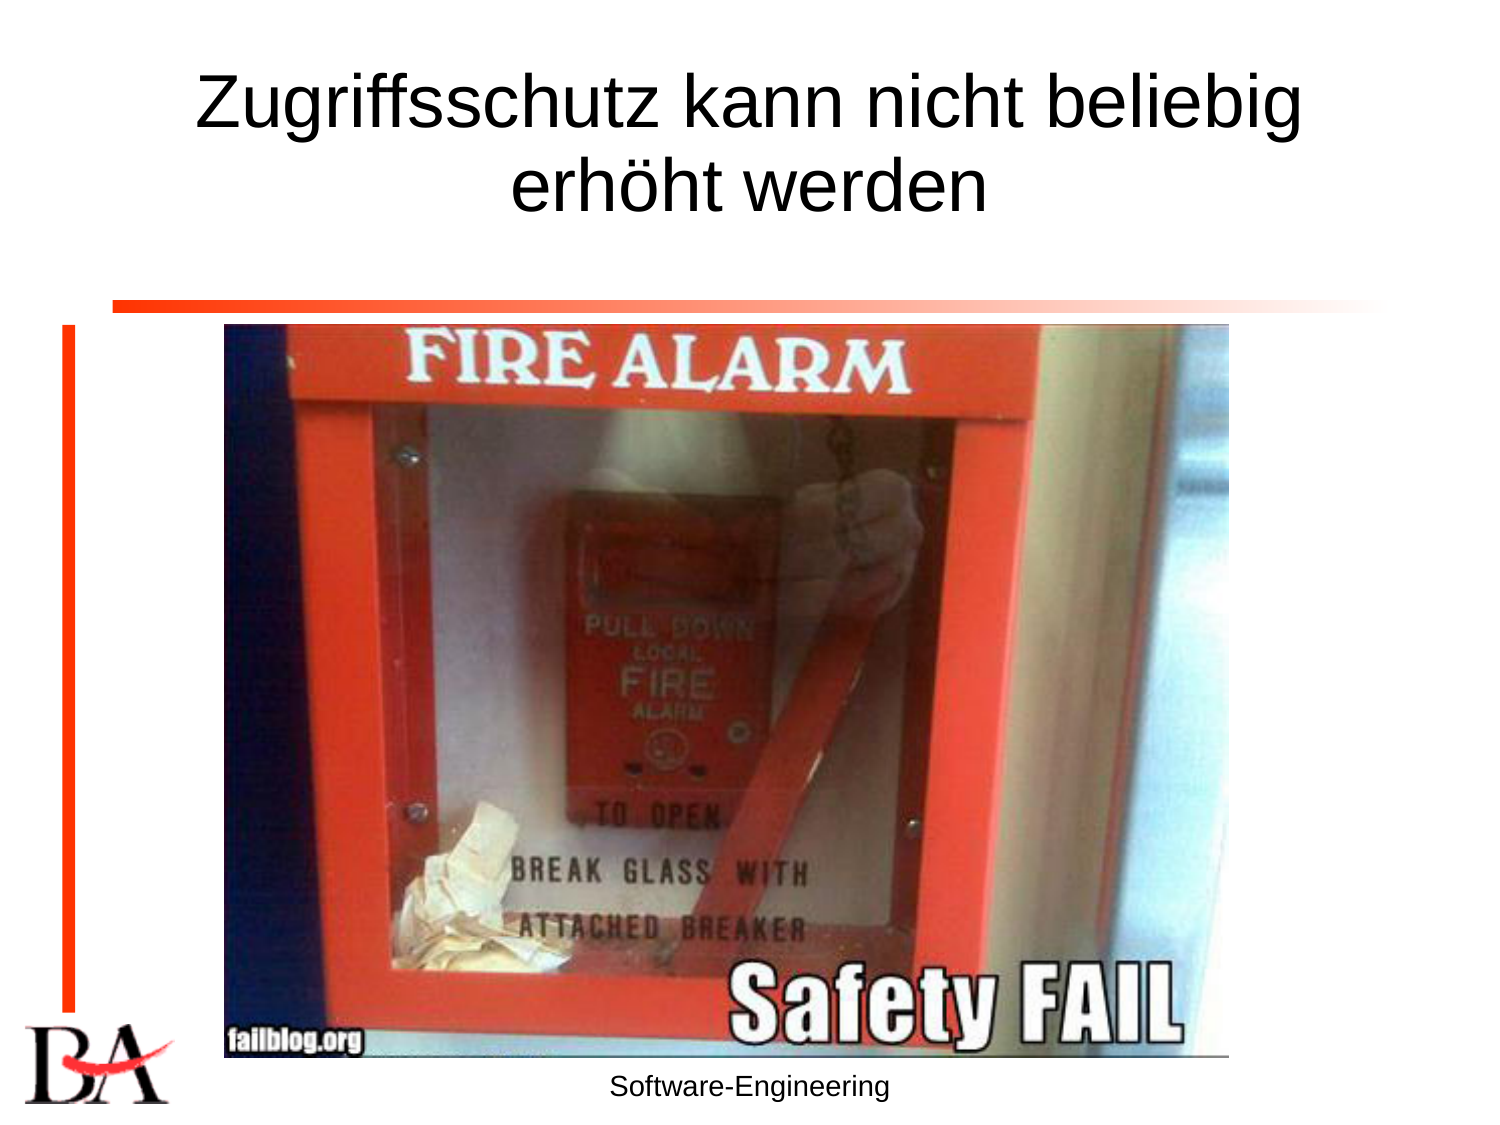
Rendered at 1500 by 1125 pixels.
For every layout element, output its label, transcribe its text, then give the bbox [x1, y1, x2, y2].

picture [224, 324, 1229, 1058]
picture [24, 1024, 175, 1104]
title Zugriffsschutz kann nicht beliebig erhöht werden [112, 28, 1388, 259]
